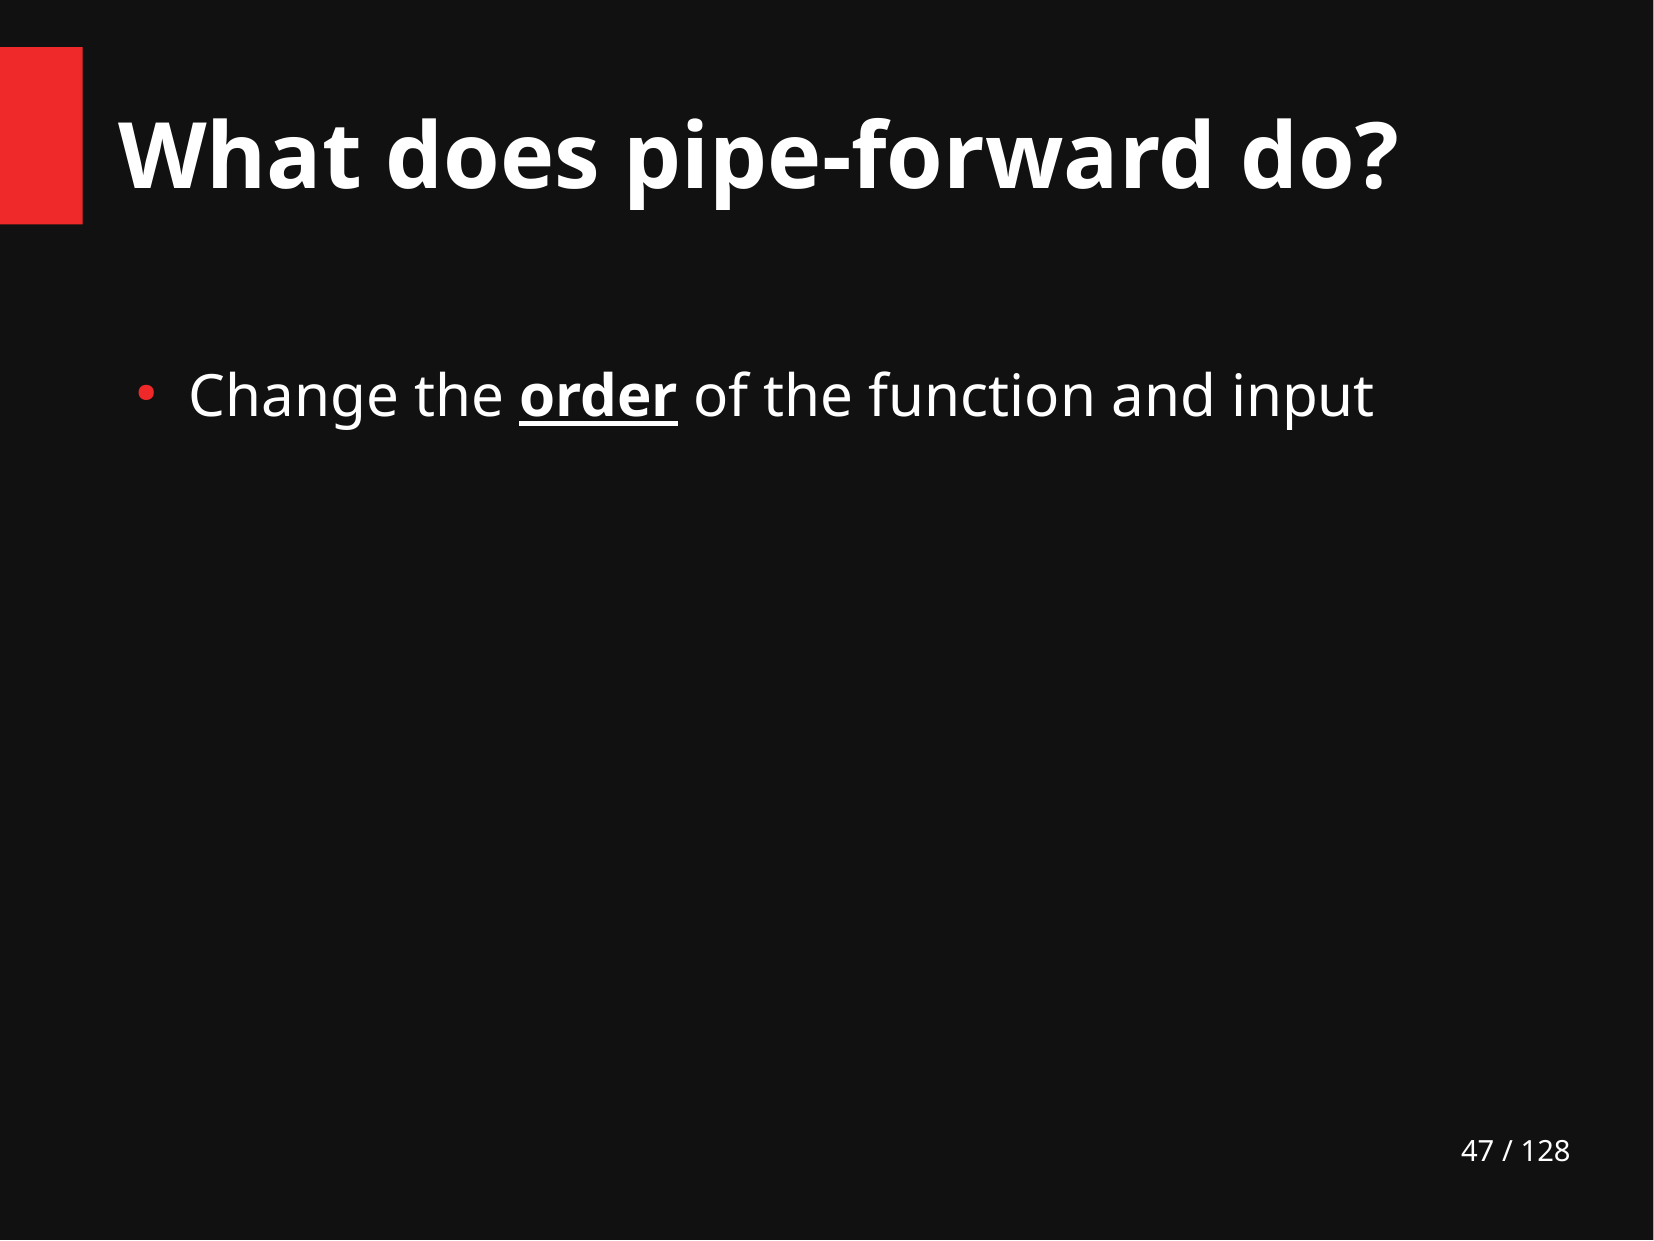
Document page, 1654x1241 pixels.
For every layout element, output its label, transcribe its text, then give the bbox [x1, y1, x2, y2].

list Change the order of the function and input [118, 354, 1536, 1074]
title What does pipe-forward do? [118, 49, 1571, 257]
